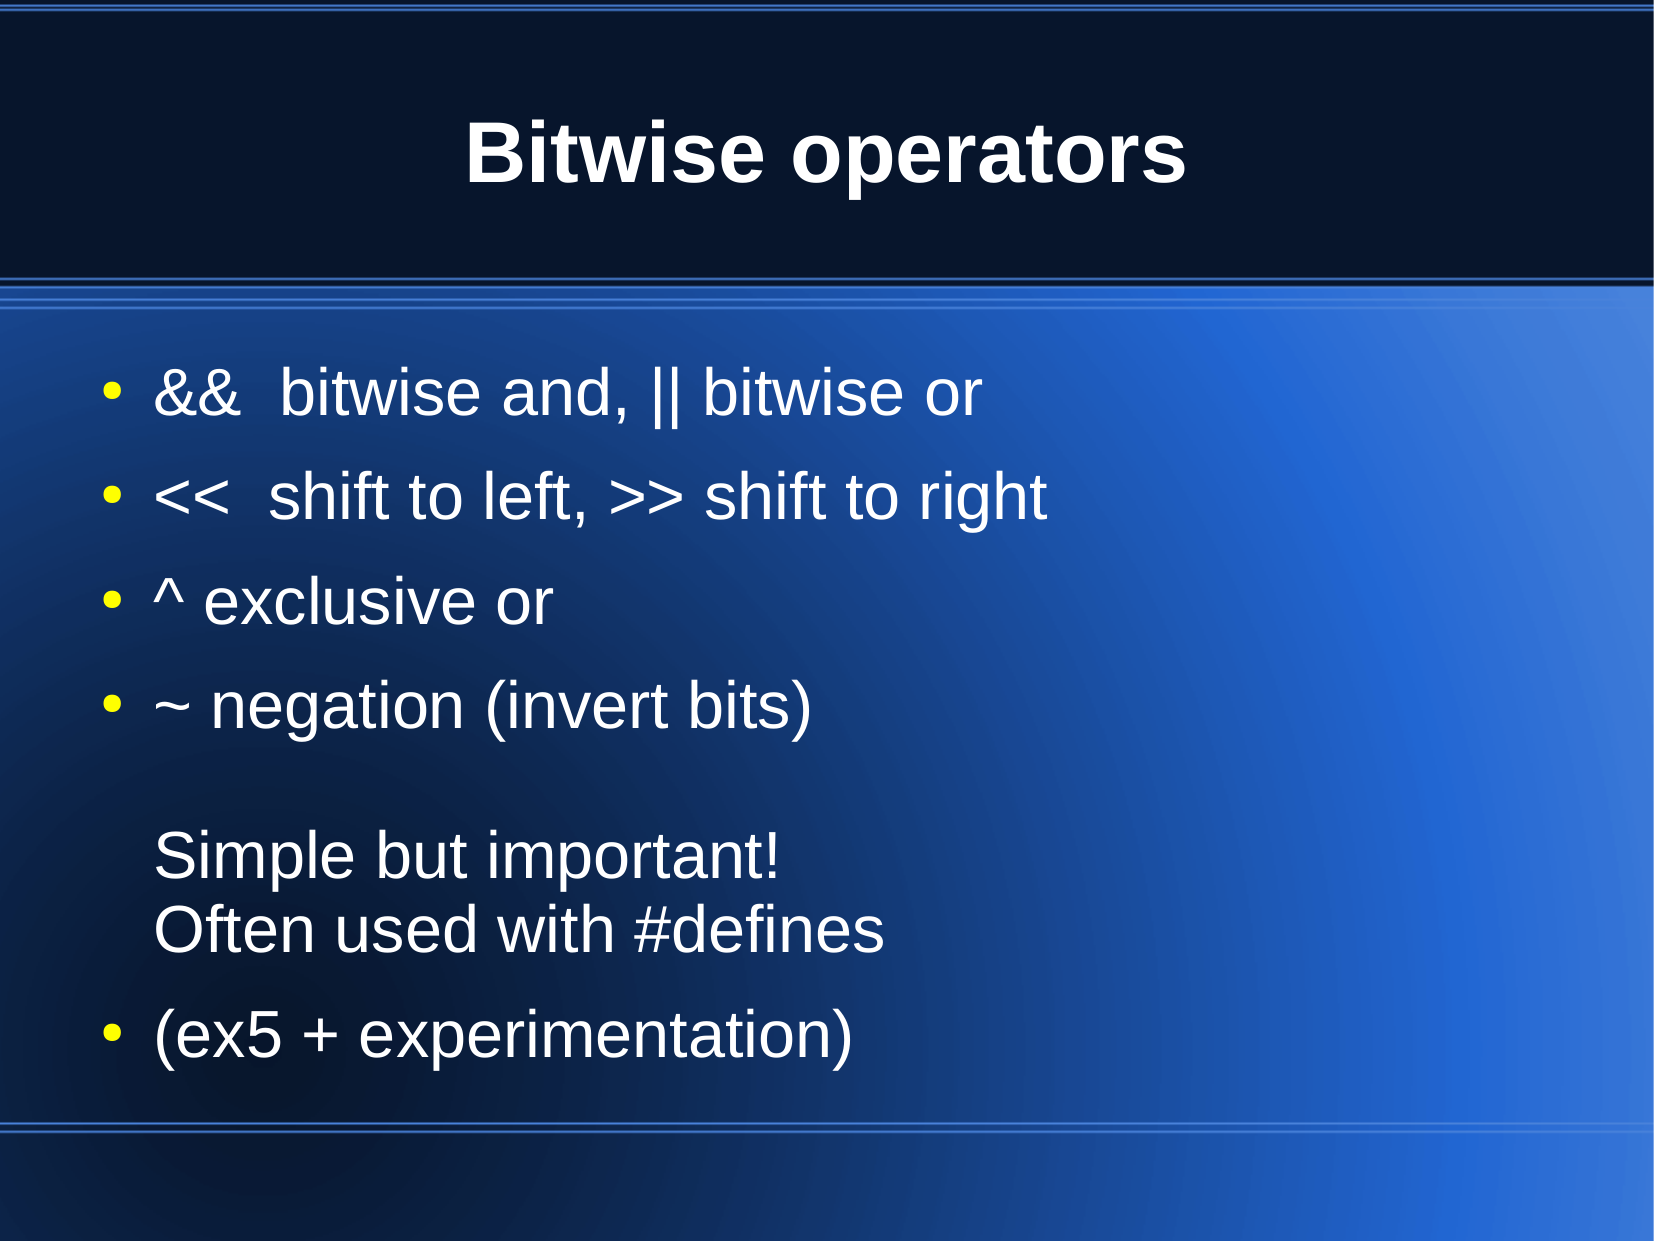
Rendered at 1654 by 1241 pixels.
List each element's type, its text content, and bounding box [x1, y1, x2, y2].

title Bitwise operators [82, 49, 1571, 257]
list && bitwise and, || bitwise or << shift to left, >> shift to right ^ exclusive or ~ negation (invert bits) Simple but important! Often used with #defines (ex5 + experimentation) [82, 355, 1571, 1072]
picture [0, 0, 1654, 1241]
